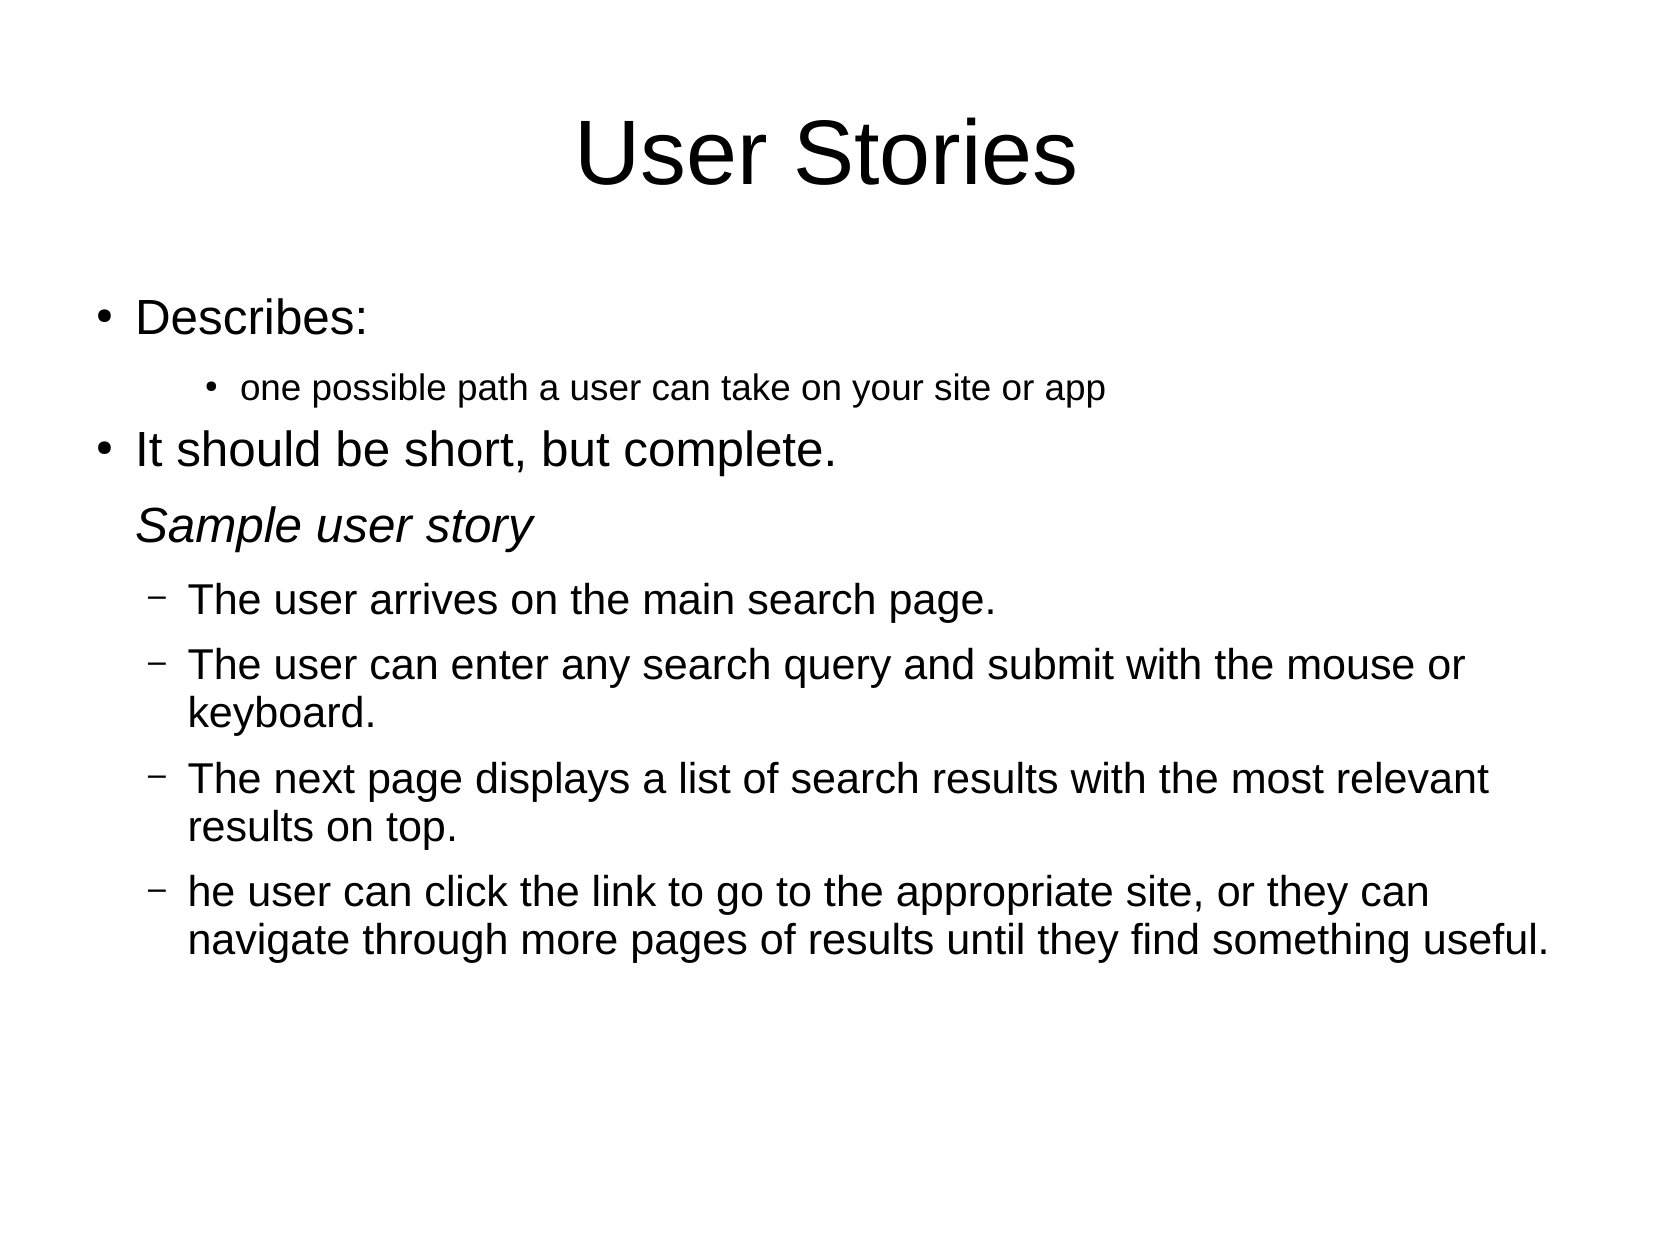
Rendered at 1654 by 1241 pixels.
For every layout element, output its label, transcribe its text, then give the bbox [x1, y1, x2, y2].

list Describes: one possible path a user can take on your site or app It should be short, but complete. Sample user story The user arrives on the main search page. The user can enter any search query and submit with the mouse or keyboard. The next page displays a list of search results with the most relevant results on top. he user can click the link to go to the appropriate site, or they can navigate through more pages of results until they find something useful. [82, 290, 1571, 1010]
title User Stories [82, 49, 1571, 257]
